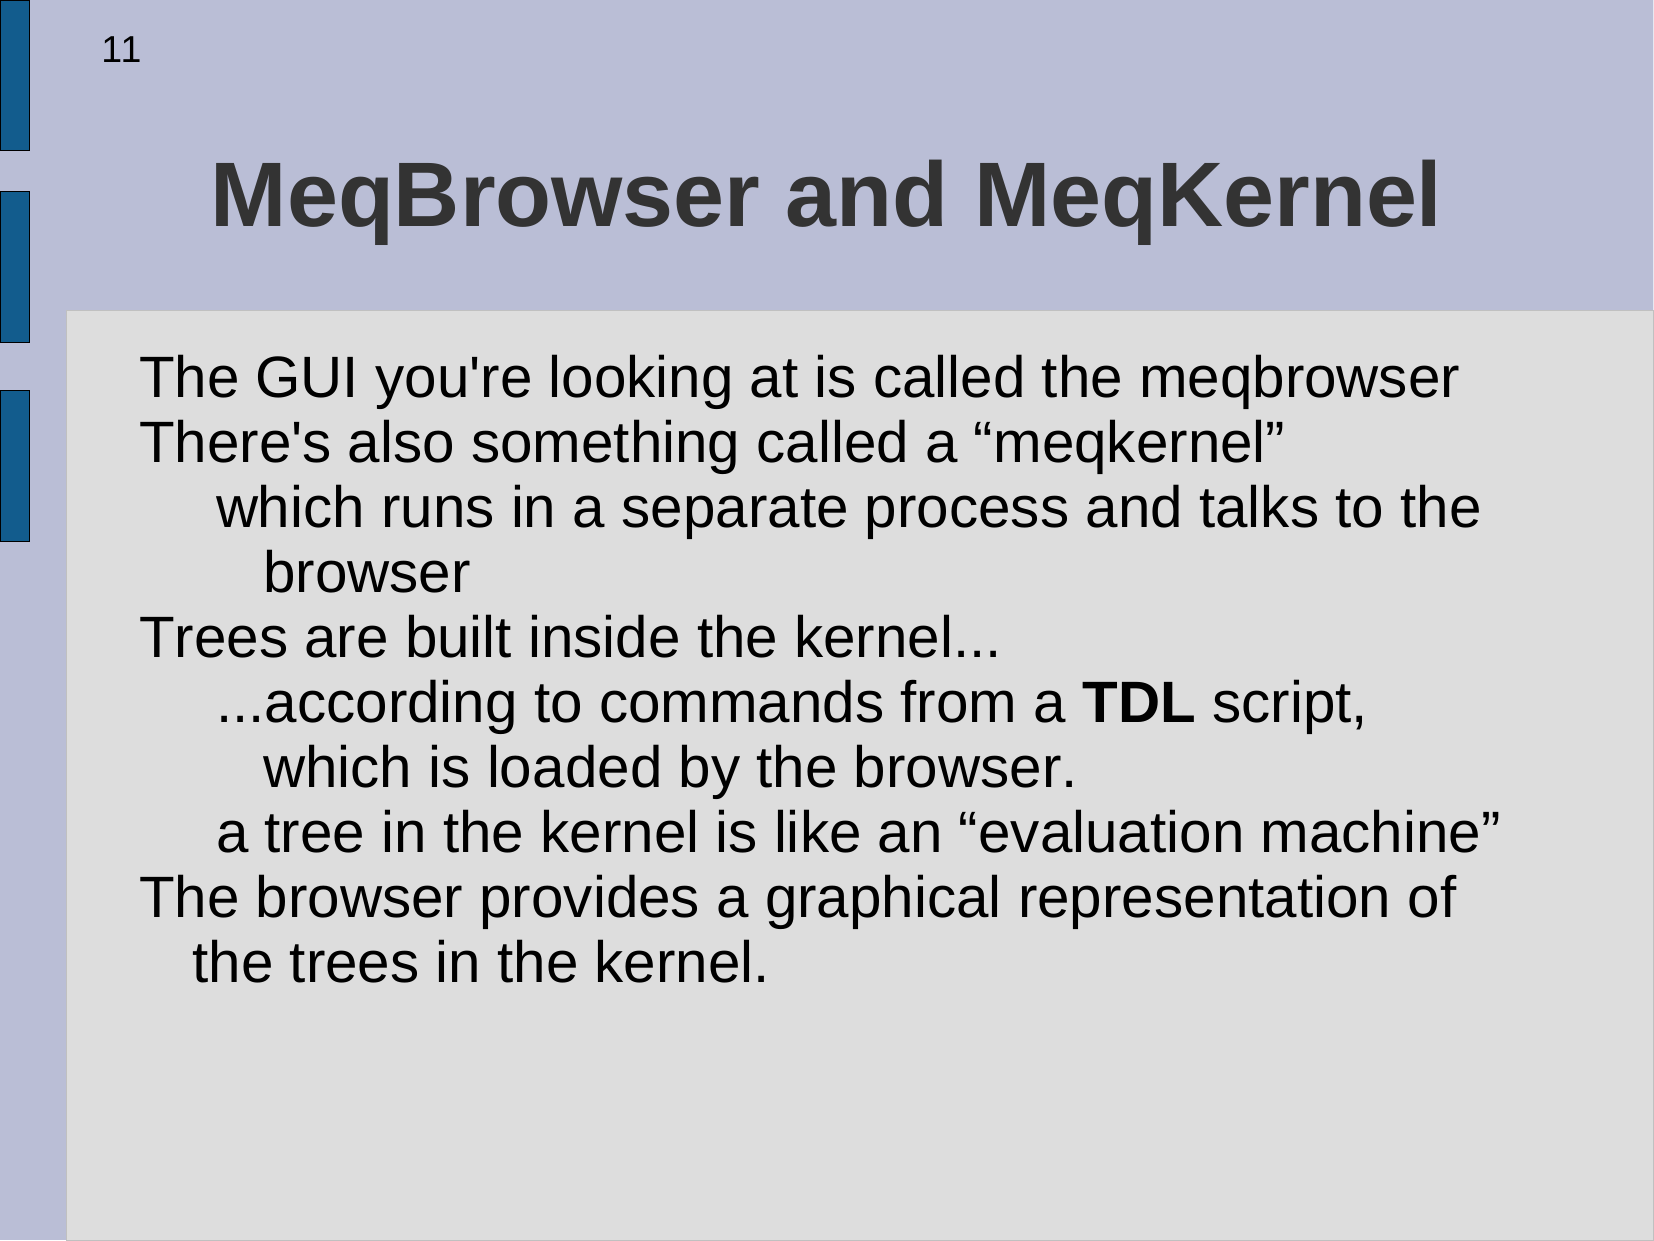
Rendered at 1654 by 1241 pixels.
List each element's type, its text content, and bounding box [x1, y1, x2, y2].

list The GUI you're looking at is called the meqbrowser There's also something called a “meqkernel” which runs in a separate process and talks to the browser Trees are built inside the kernel... ...according to commands from a TDL script, which is loaded by the browser. a tree in the kernel is like an “evaluation machine” The browser provides a graphical representation of the trees in the kernel. [121, 344, 1534, 1158]
text_box <number> [125, 21, 249, 95]
title MeqBrowser and MeqKernel [121, 87, 1534, 302]
